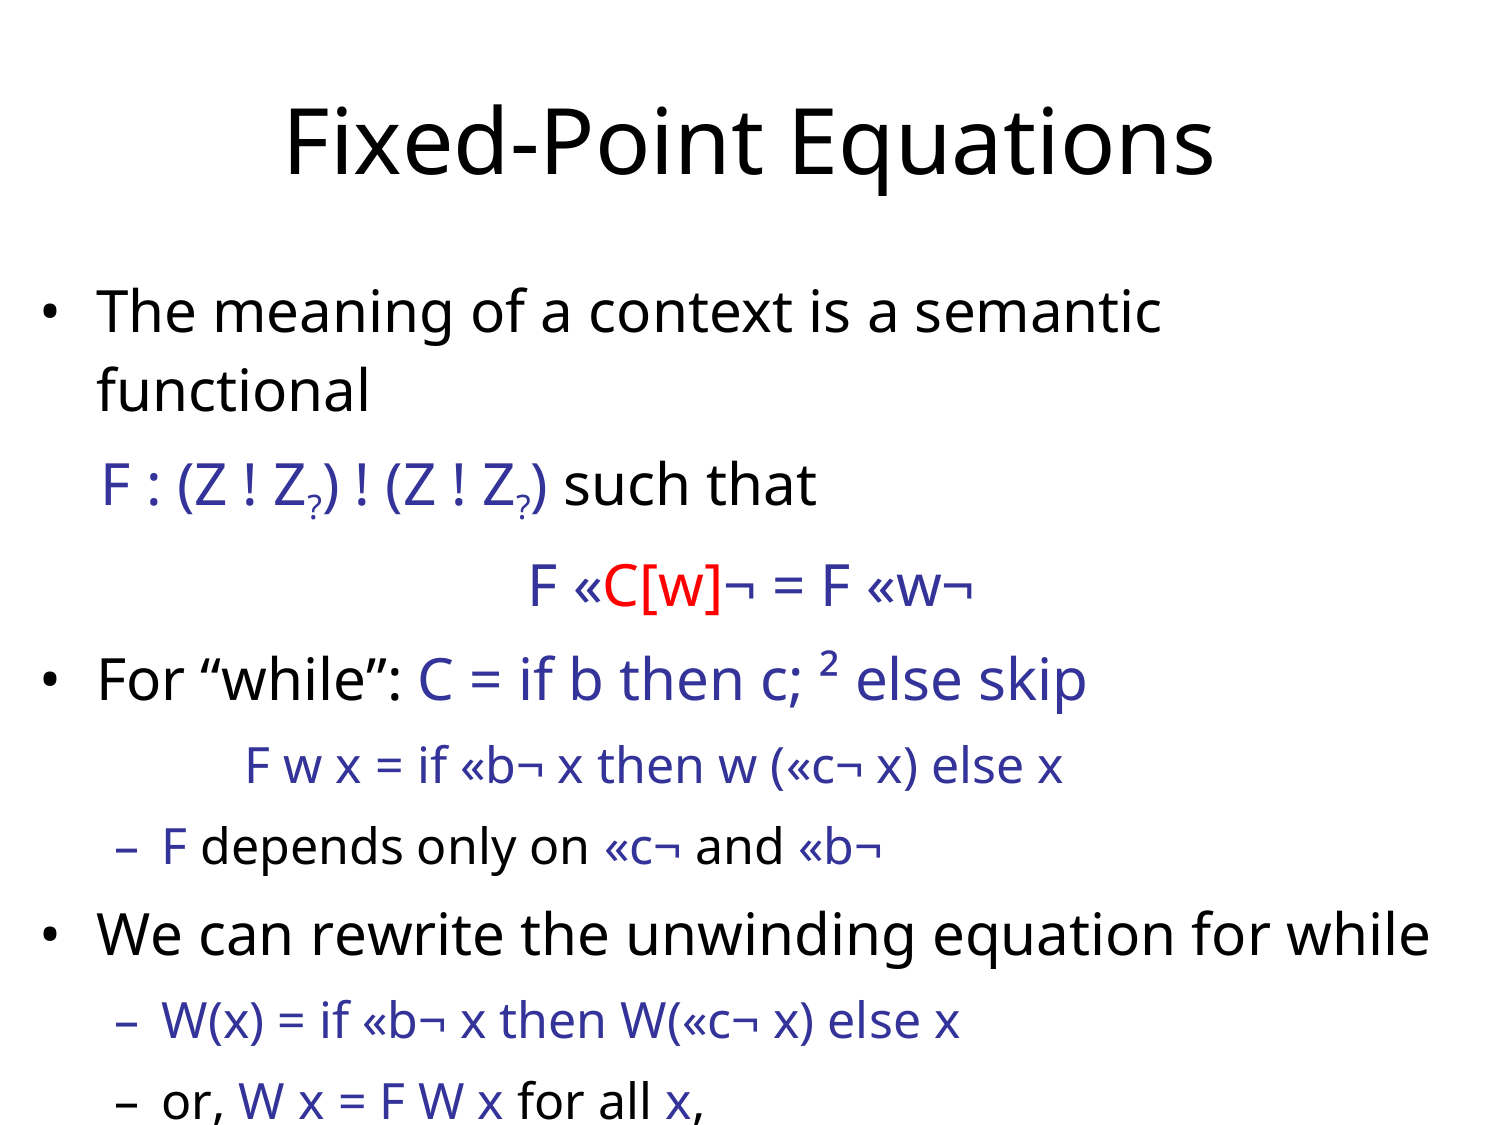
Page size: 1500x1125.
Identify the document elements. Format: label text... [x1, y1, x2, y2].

title Fixed-Point Equations [75, 45, 1426, 233]
list The meaning of a context is a semantic functional F : (Z ! Z?) ! (Z ! Z?) such that F «C[w]¬ = F «w¬ For “while”: C = if b then c; ² else skip F w x = if «b¬ x then w («c¬ x) else x F depends only on «c¬ and «b¬ We can rewrite the unwinding equation for while W(x) = if «b¬ x then W(«c¬ x) else x or, W x = F W x for all x, or, W = F W (by function equality) [24, 262, 1463, 1101]
